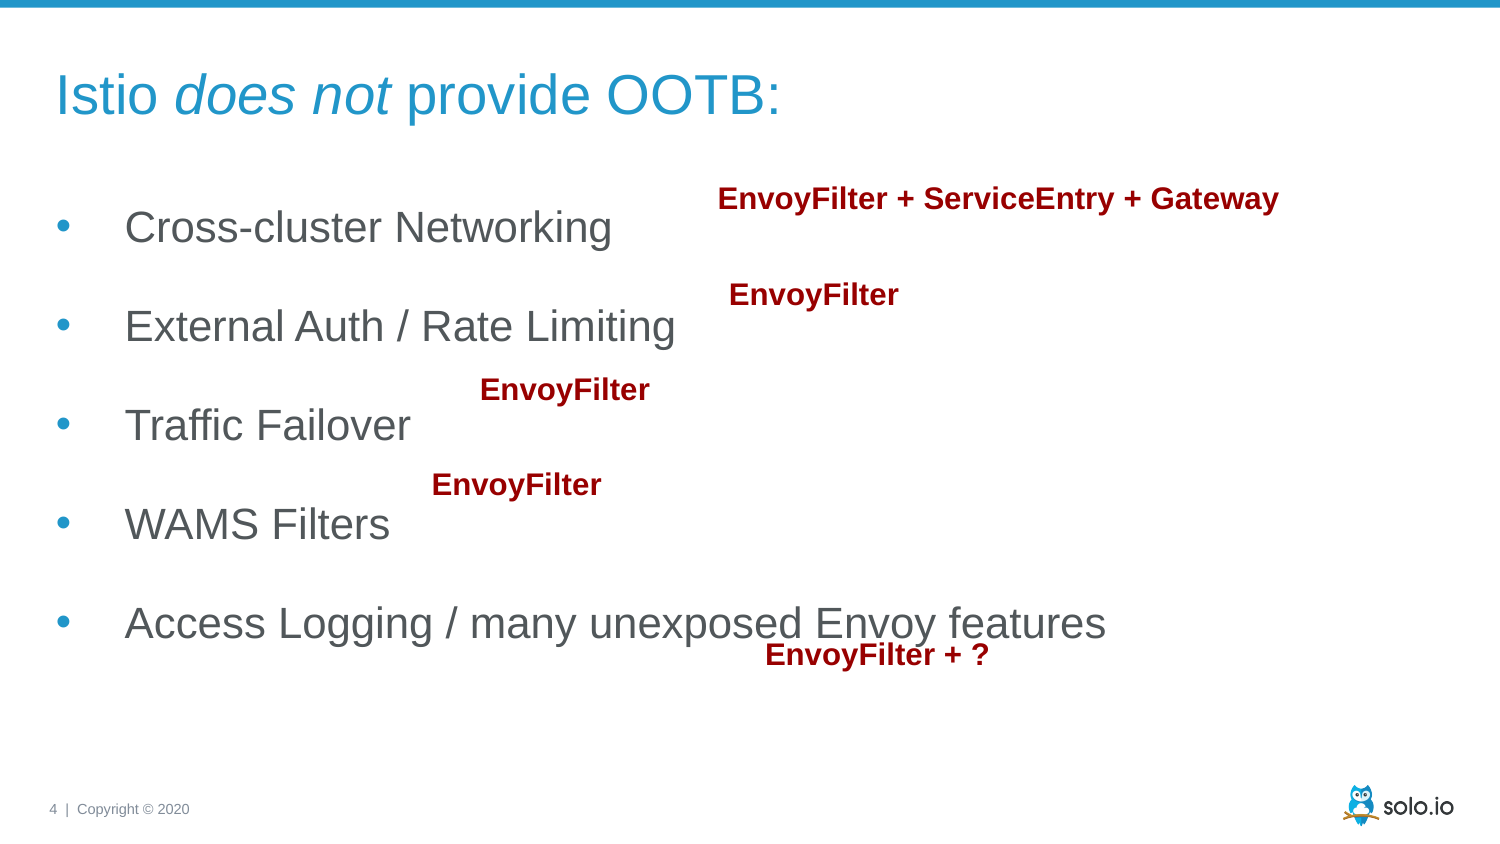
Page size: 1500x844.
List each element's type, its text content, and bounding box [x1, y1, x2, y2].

picture [1338, 783, 1457, 827]
text_box EnvoyFilter + ? [749, 618, 1390, 700]
text_box EnvoyFilter + ServiceEntry + Gateway [702, 163, 1343, 244]
text_box EnvoyFilter [464, 354, 1105, 435]
text_box EnvoyFilter [714, 258, 947, 340]
text_box EnvoyFilter [416, 449, 1056, 531]
title Istio does not provide OOTB: [44, 44, 1457, 149]
list Cross-cluster Networking External Auth / Rate Limiting Traffic Failover WAMS Filters Access Logging / many unexposed Envoy features [44, 163, 1457, 745]
